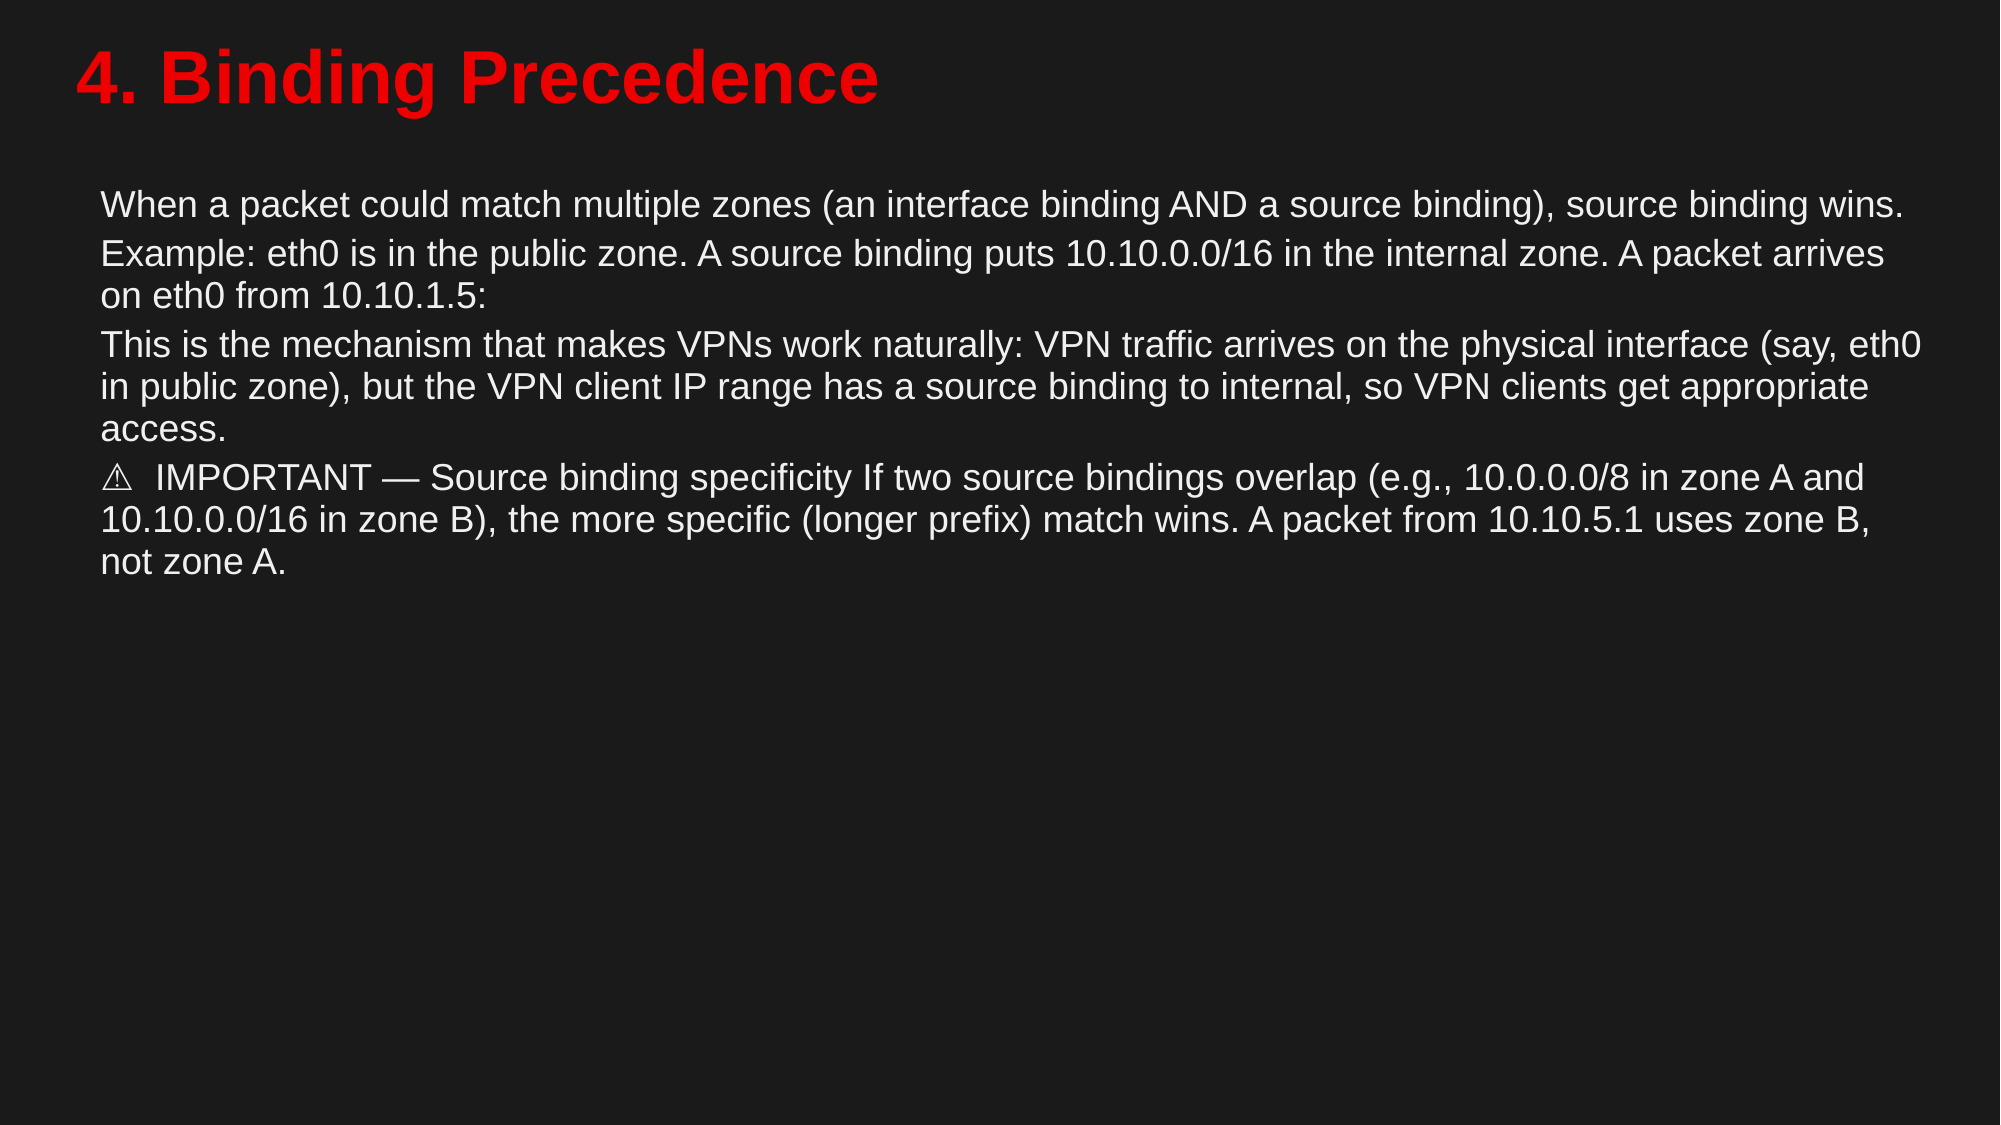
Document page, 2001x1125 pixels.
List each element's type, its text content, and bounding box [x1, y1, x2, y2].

text_box When a packet could match multiple zones (an interface binding AND a source binding), source binding wins. Example: eth0 is in the public zone. A source binding puts 10.10.0.0/16 in the internal zone. A packet arrives on eth0 from 10.10.1.5: This is the mechanism that makes VPNs work naturally: VPN traffic arrives on the physical interface (say, eth0 in public zone), but the VPN client IP range has a source binding to internal, so VPN clients get appropriate access. 💡 ⚠️ IMPORTANT — Source binding specificity If two source bindings overlap (e.g., 10.0.0.0/8 in zone A and 10.10.0.0/16 in zone B), the more specific (longer prefix) match wins. A packet from 10.10.5.1 uses zone B, not zone A. [59, 171, 1942, 1087]
text_box 4. Binding Precedence [59, 23, 1942, 154]
